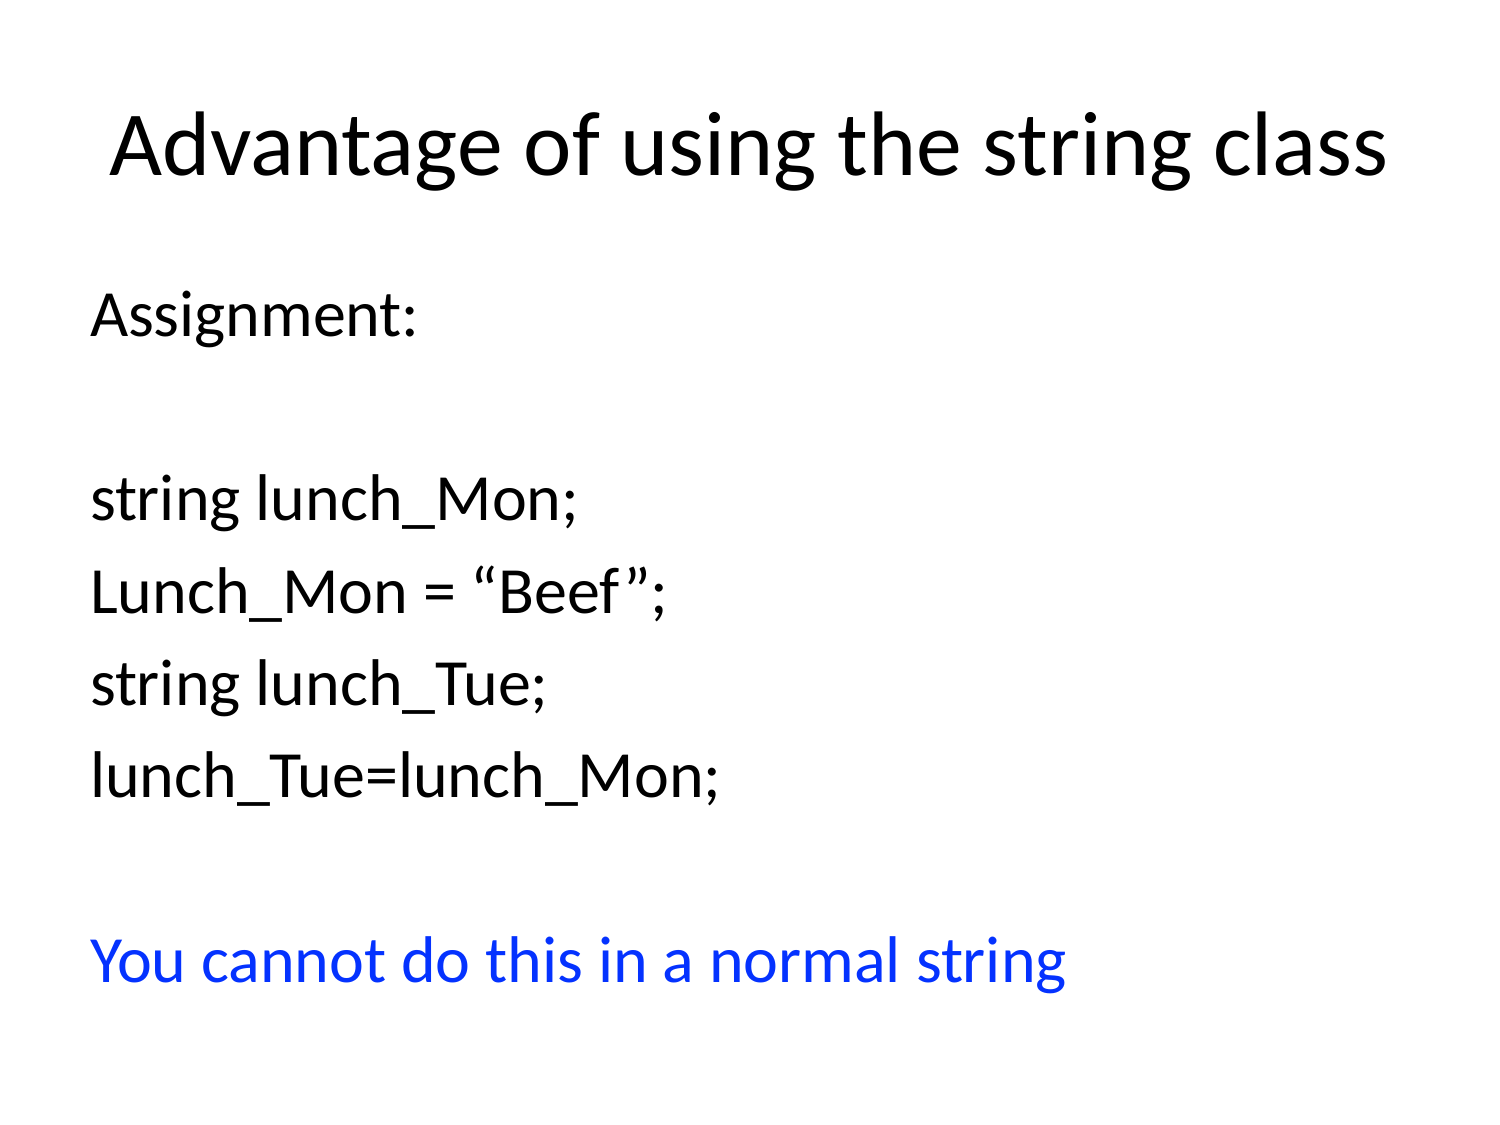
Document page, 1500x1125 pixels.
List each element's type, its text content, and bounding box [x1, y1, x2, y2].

title Advantage of using the string class [75, 45, 1425, 233]
list Assignment: string lunch_Mon; Lunch_Mon = “Beef”; string lunch_Tue; lunch_Tue=lunch_Mon; You cannot do this in a normal string [75, 262, 1425, 1005]
